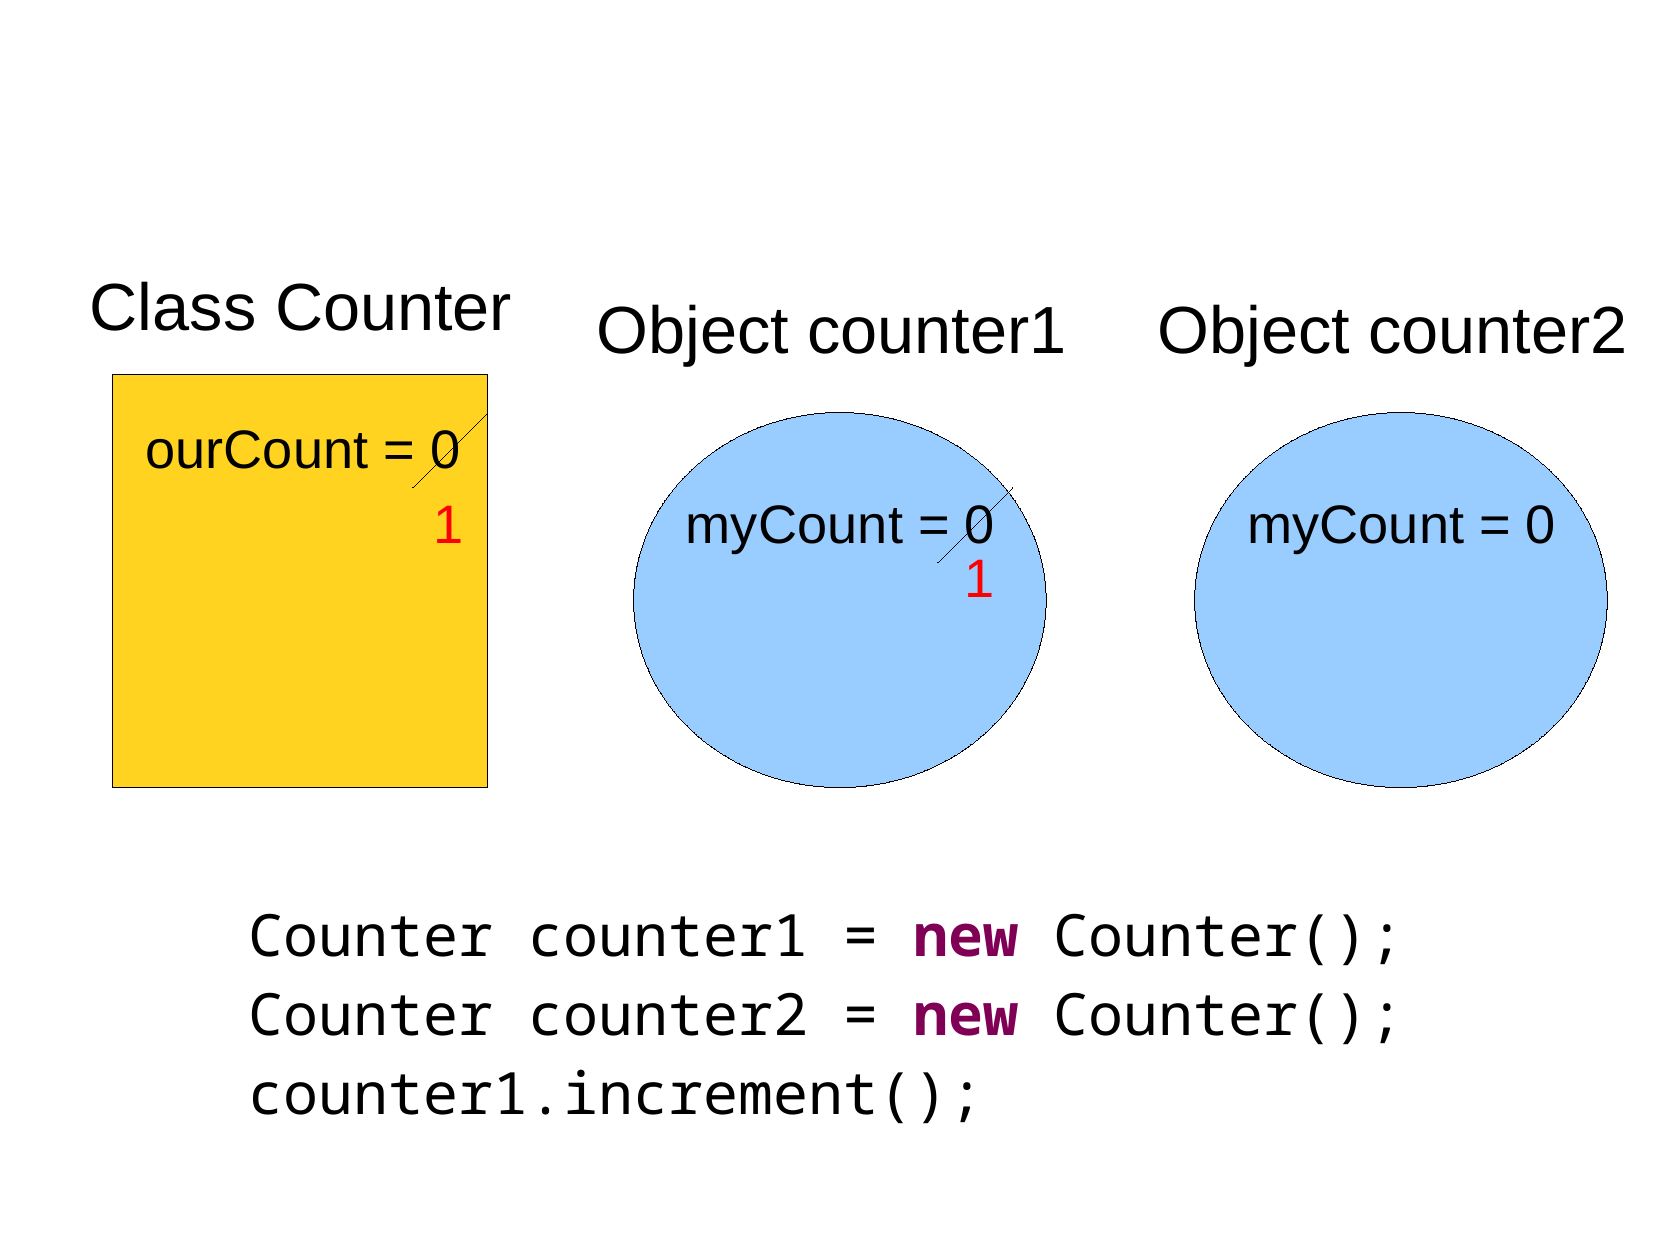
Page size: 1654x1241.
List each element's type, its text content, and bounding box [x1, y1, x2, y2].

text_box Counter counter1 = new Counter(); Counter counter2 = new Counter(); counter1.increment(); [233, 886, 1420, 1241]
text_box myCount = 0 [1232, 487, 1572, 563]
text_box 1 [418, 487, 479, 563]
text_box [675, 412, 1005, 487]
text_box Class Counter [75, 262, 529, 353]
text_box [633, 492, 1047, 788]
text_box [1194, 492, 1608, 788]
text_box myCount = 0 [671, 487, 1011, 563]
text_box Object counter1 [581, 285, 1084, 376]
text_box 1 [949, 540, 1010, 617]
text_box ourCount = 0 [130, 412, 488, 488]
text_box Object counter2 [1142, 285, 1645, 376]
text_box [1236, 412, 1566, 487]
text_box [112, 374, 488, 788]
